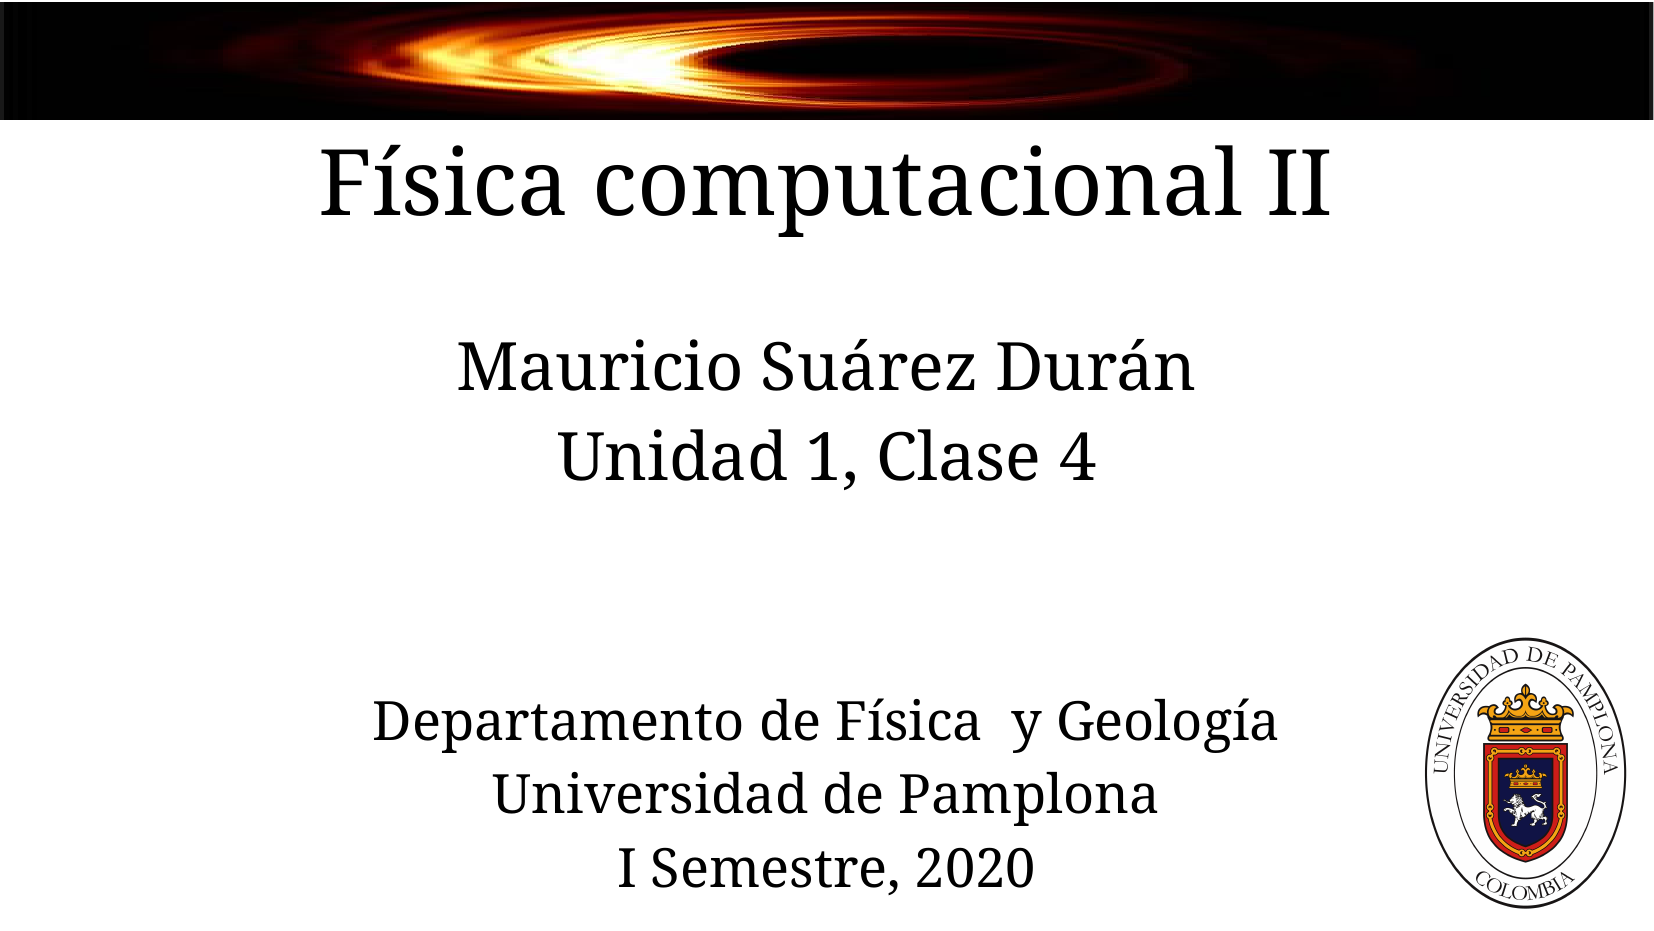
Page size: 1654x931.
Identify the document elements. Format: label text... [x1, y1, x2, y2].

title Física computacional II [82, 121, 1571, 258]
subtitle Mauricio Suárez Durán Unidad 1, Clase 4 Departamento de Física y Geología Universidad de Pamplona I Semestre, 2020 [82, 341, 1571, 882]
picture [1415, 629, 1636, 918]
picture [0, 2, 1654, 121]
